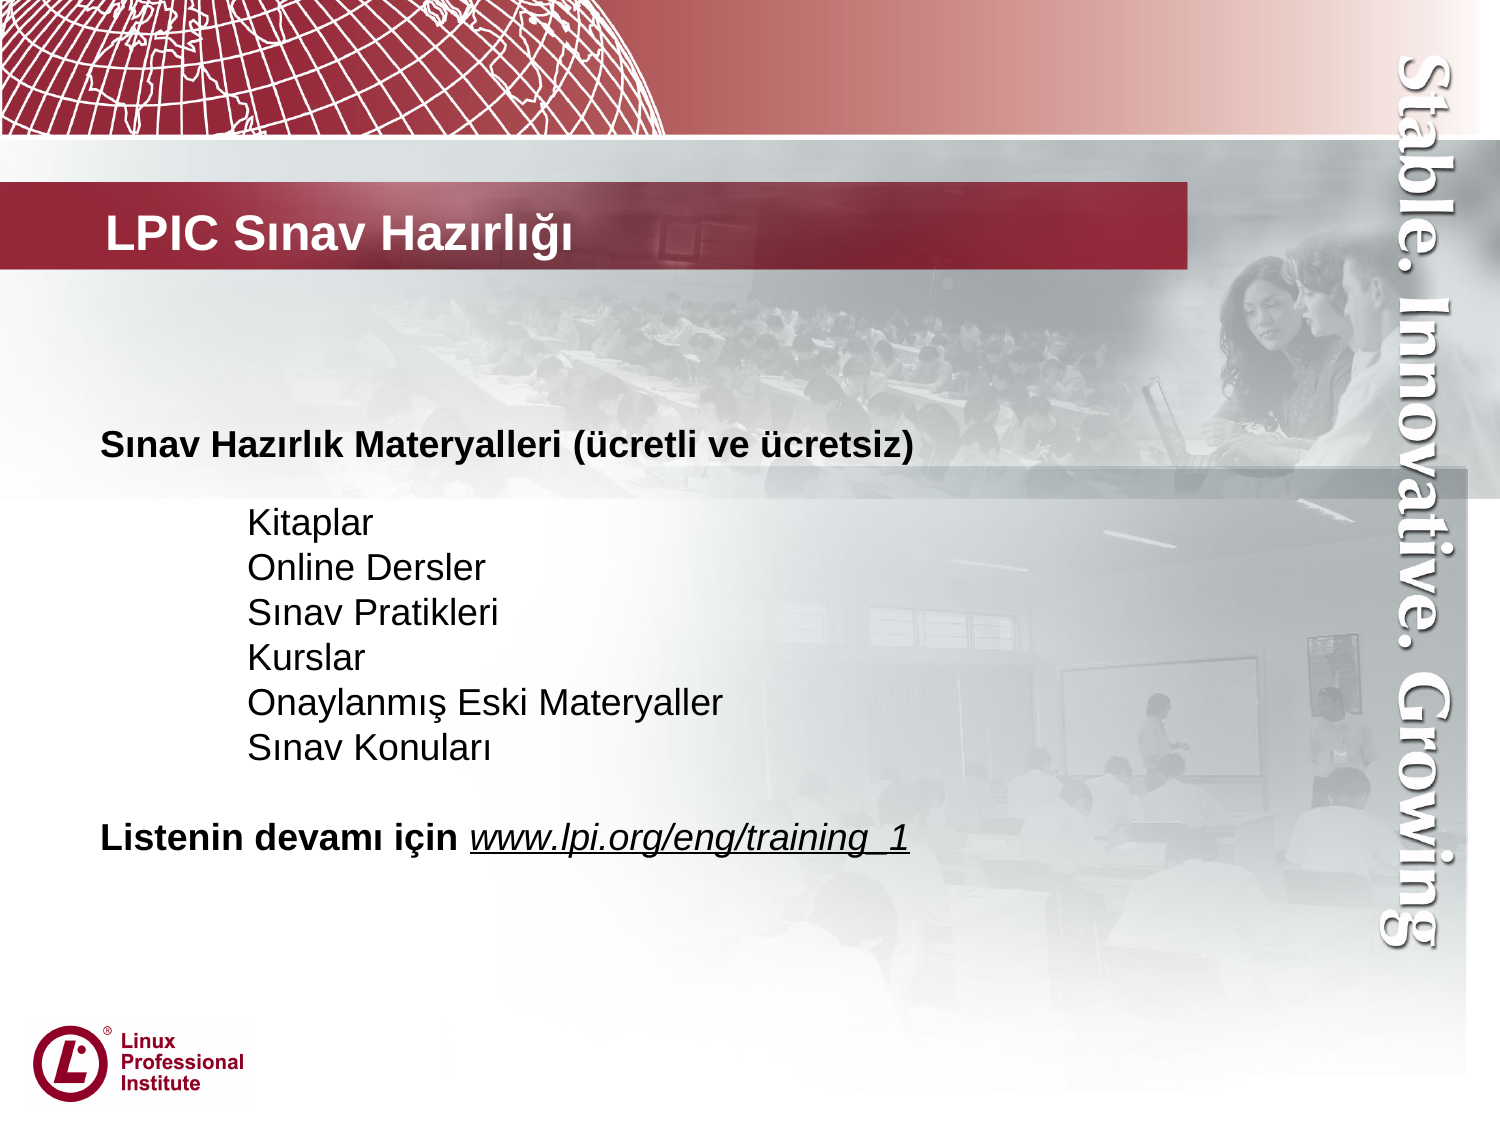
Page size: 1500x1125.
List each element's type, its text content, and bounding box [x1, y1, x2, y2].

picture [0, 0, 1500, 1113]
text_box LPIC Sınav Hazırlığı [105, 192, 1407, 293]
text_box Sınav Hazırlık Materyalleri (ücretli ve ücretsiz) Kitaplar Online Dersler Sınav Pratikleri Kurslar Onaylanmış Eski Materyaller Sınav Konuları Listenin devamı için www.lpi.org/eng/training_1 [100, 379, 1325, 1004]
